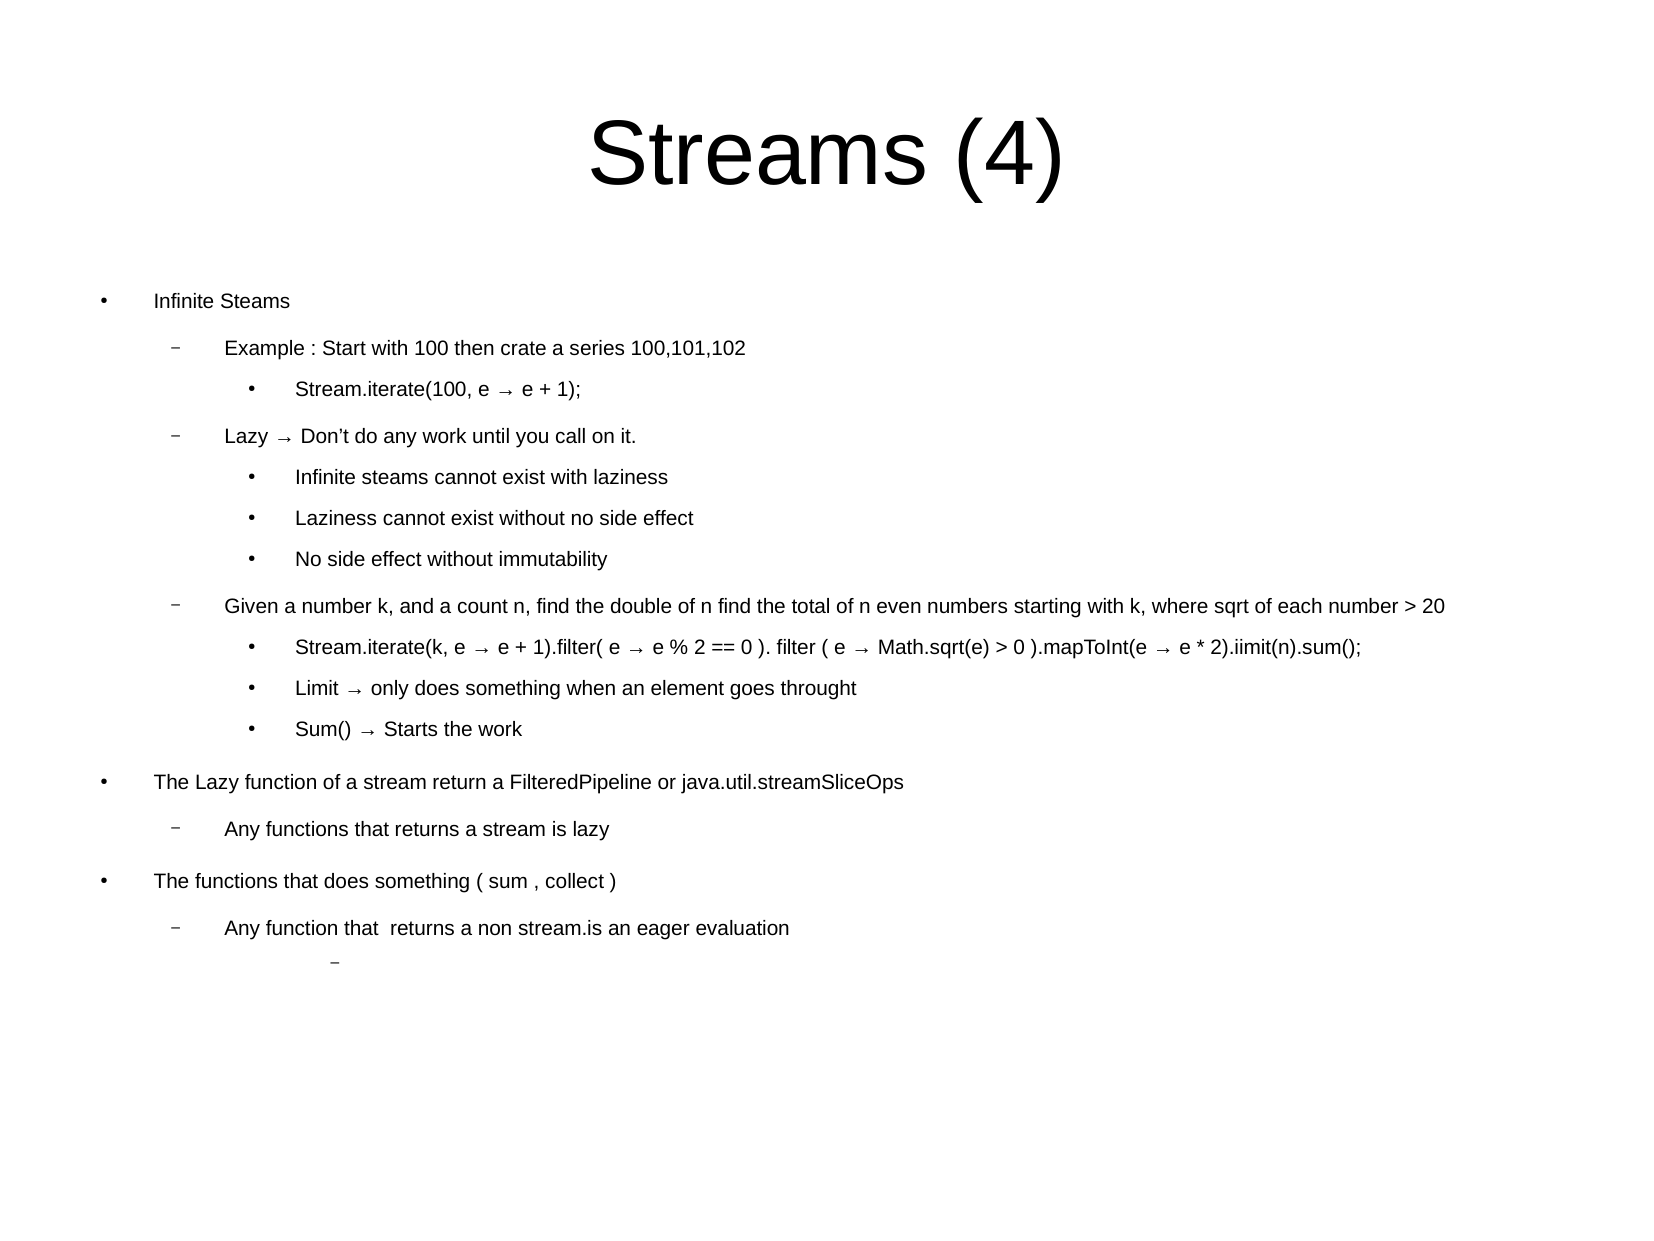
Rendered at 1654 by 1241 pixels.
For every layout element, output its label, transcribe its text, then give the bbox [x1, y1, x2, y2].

list Infinite Steams Example : Start with 100 then crate a series 100,101,102 Stream.iterate(100, e → e + 1); Lazy → Don’t do any work until you call on it. Infinite steams cannot exist with laziness Laziness cannot exist without no side effect No side effect without immutability Given a number k, and a count n, find the double of n find the total of n even numbers starting with k, where sqrt of each number > 20 Stream.iterate(k, e → e + 1).filter( e → e % 2 == 0 ). filter ( e → Math.sqrt(e) > 0 ).mapToInt(e → e * 2).iimit(n).sum(); Limit → only does something when an element goes throught Sum() → Starts the work The Lazy function of a stream return a FilteredPipeline or java.util.streamSliceOps Any functions that returns a stream is lazy The functions that does something ( sum , collect ) Any function that returns a non stream.is an eager evaluation [82, 290, 1571, 1216]
title Streams (4) [82, 49, 1571, 257]
